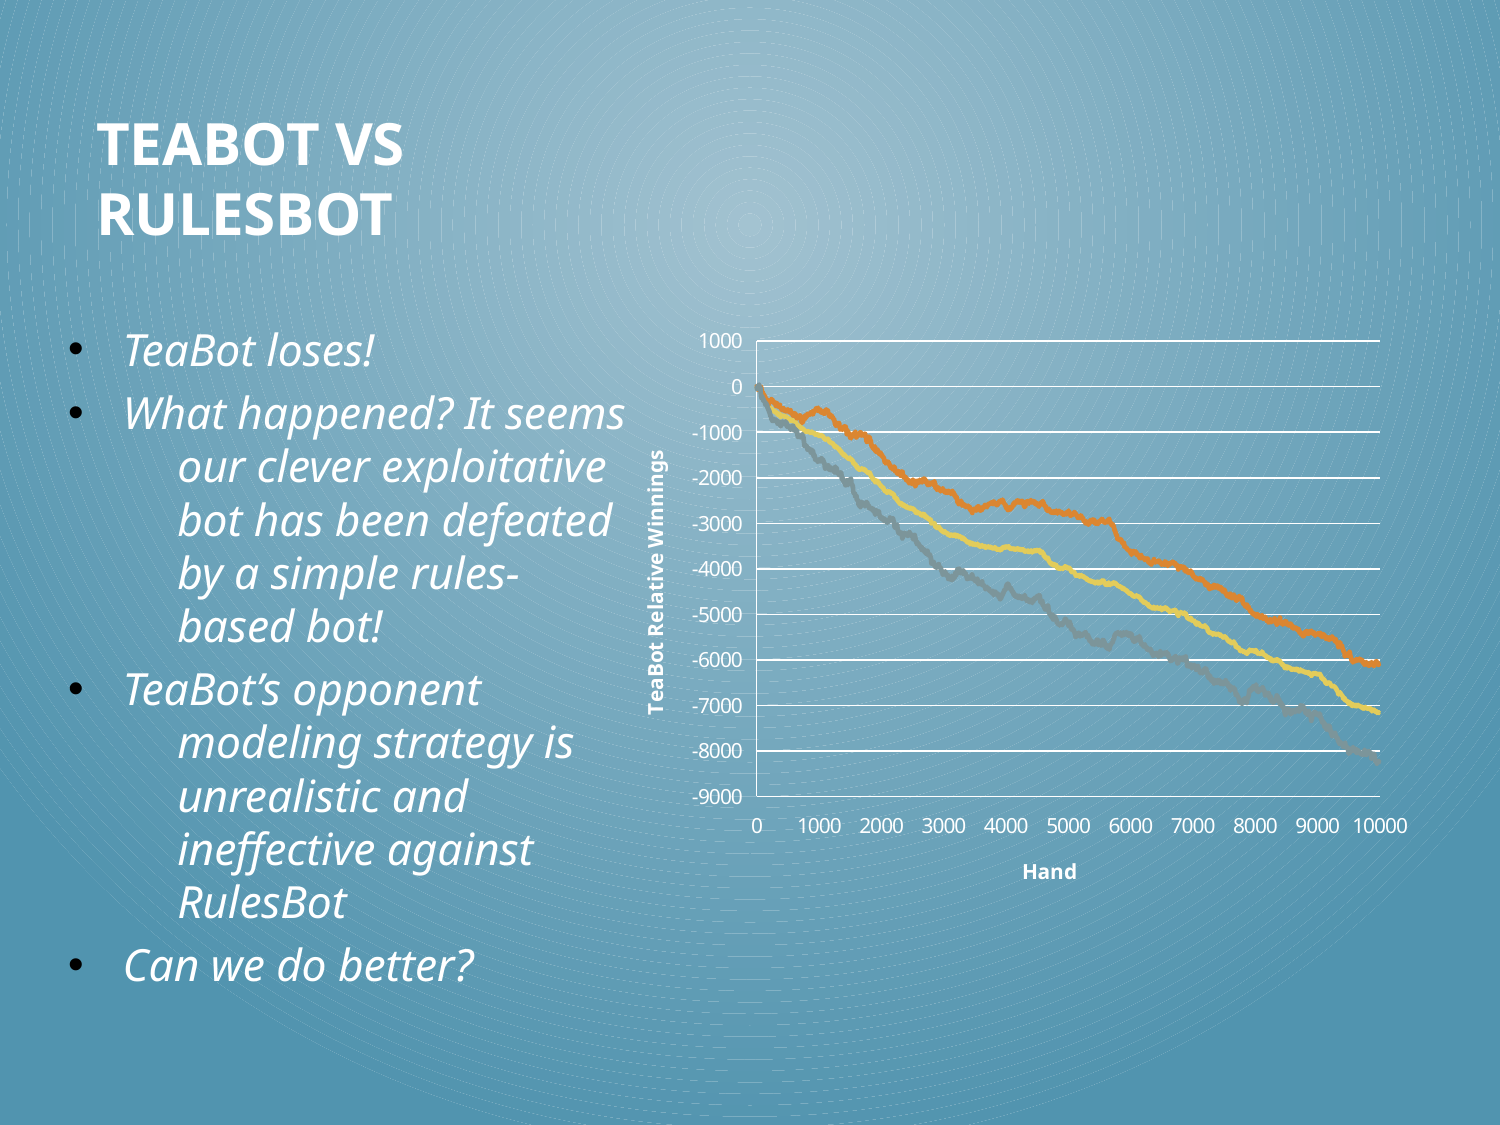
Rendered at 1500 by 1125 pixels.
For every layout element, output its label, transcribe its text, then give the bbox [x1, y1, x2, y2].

title TEABOT vs RULESBOT [81, 99, 677, 271]
chart [608, 315, 1424, 917]
list TeaBot loses! What happened? It seems our clever exploitative bot has been defeated by a simple rules-based bot! TeaBot’s opponent modeling strategy is unrealistic and ineffective against RulesBot Can we do better? [53, 314, 644, 1023]
